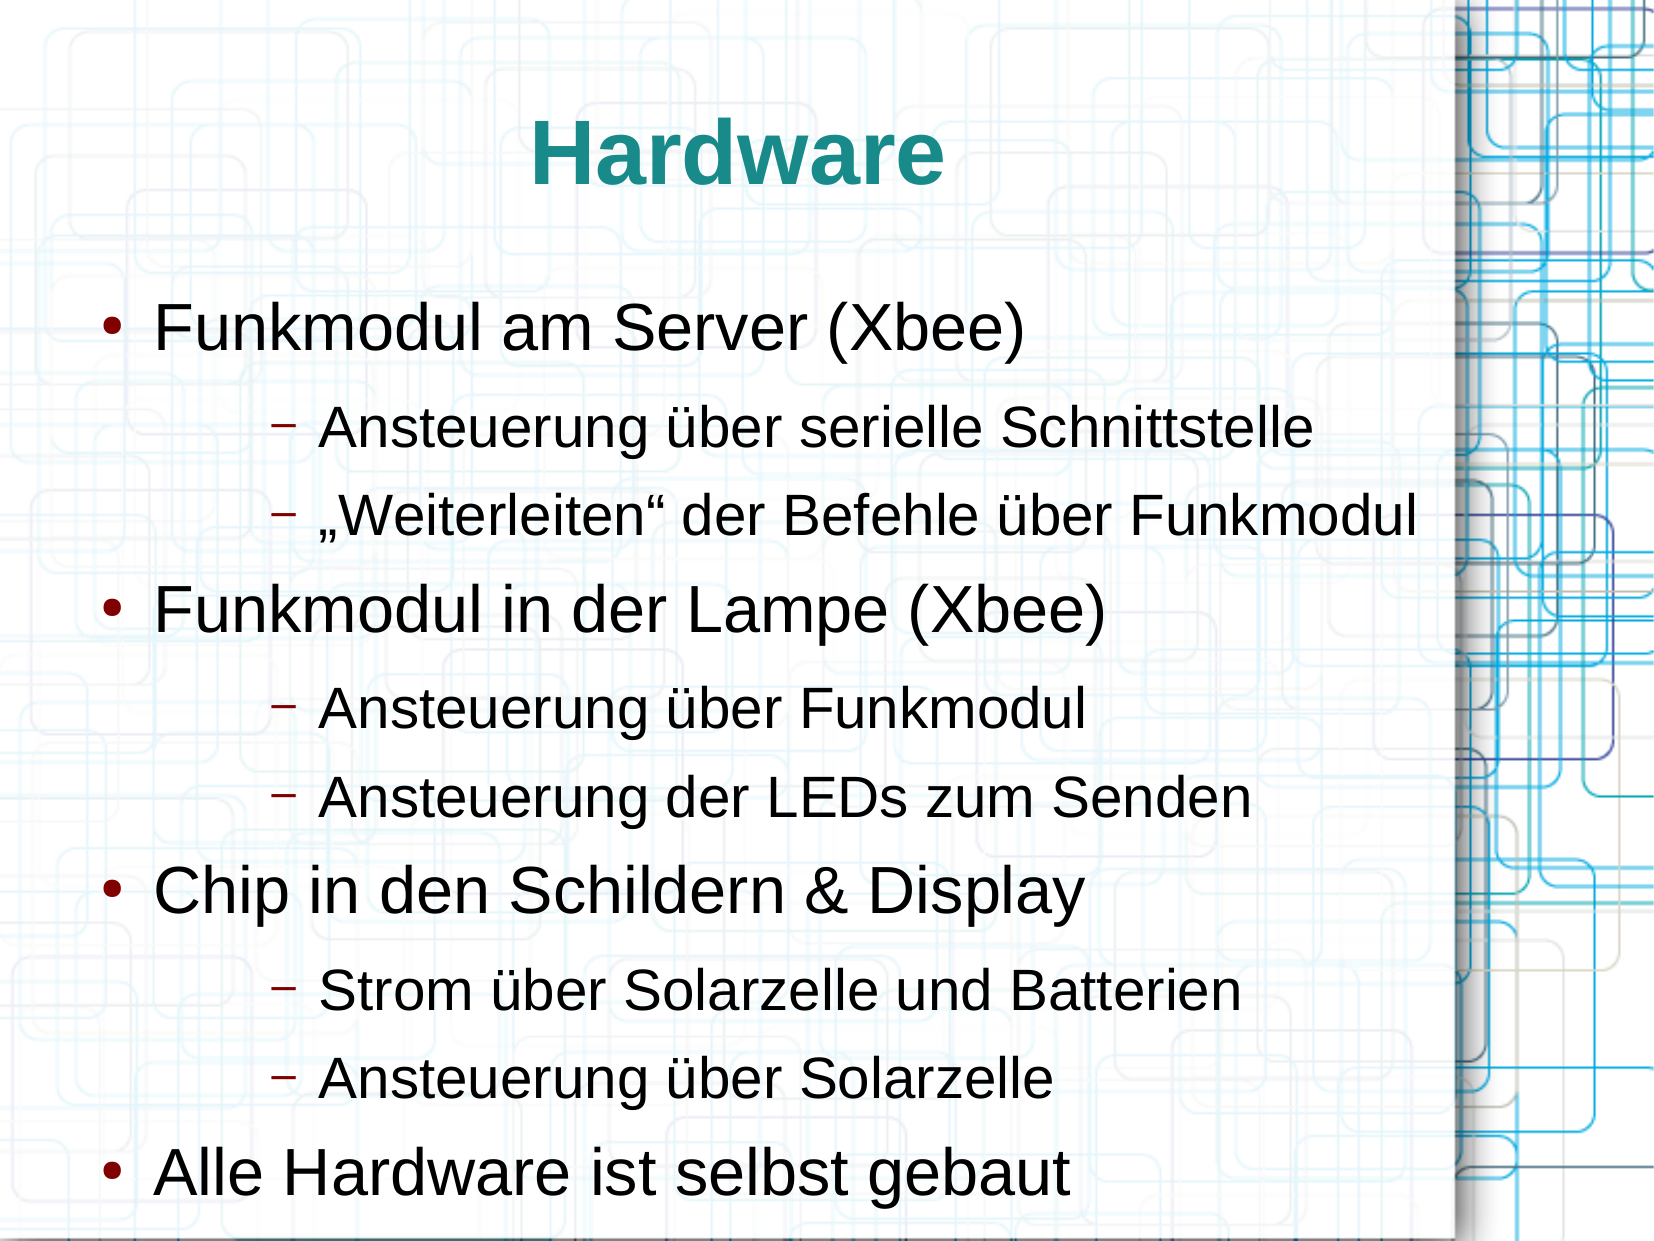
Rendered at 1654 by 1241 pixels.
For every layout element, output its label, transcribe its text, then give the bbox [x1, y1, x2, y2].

title Hardware [59, 49, 1418, 257]
picture [0, 0, 1654, 1241]
list Funkmodul am Server (Xbee) Ansteuerung über serielle Schnittstelle „Weiterleiten“ der Befehle über Funkmodul Funkmodul in der Lampe (Xbee) Ansteuerung über Funkmodul Ansteuerung der LEDs zum Senden Chip in den Schildern & Display Strom über Solarzelle und Batterien Ansteuerung über Solarzelle Alle Hardware ist selbst gebaut [82, 290, 1433, 1209]
